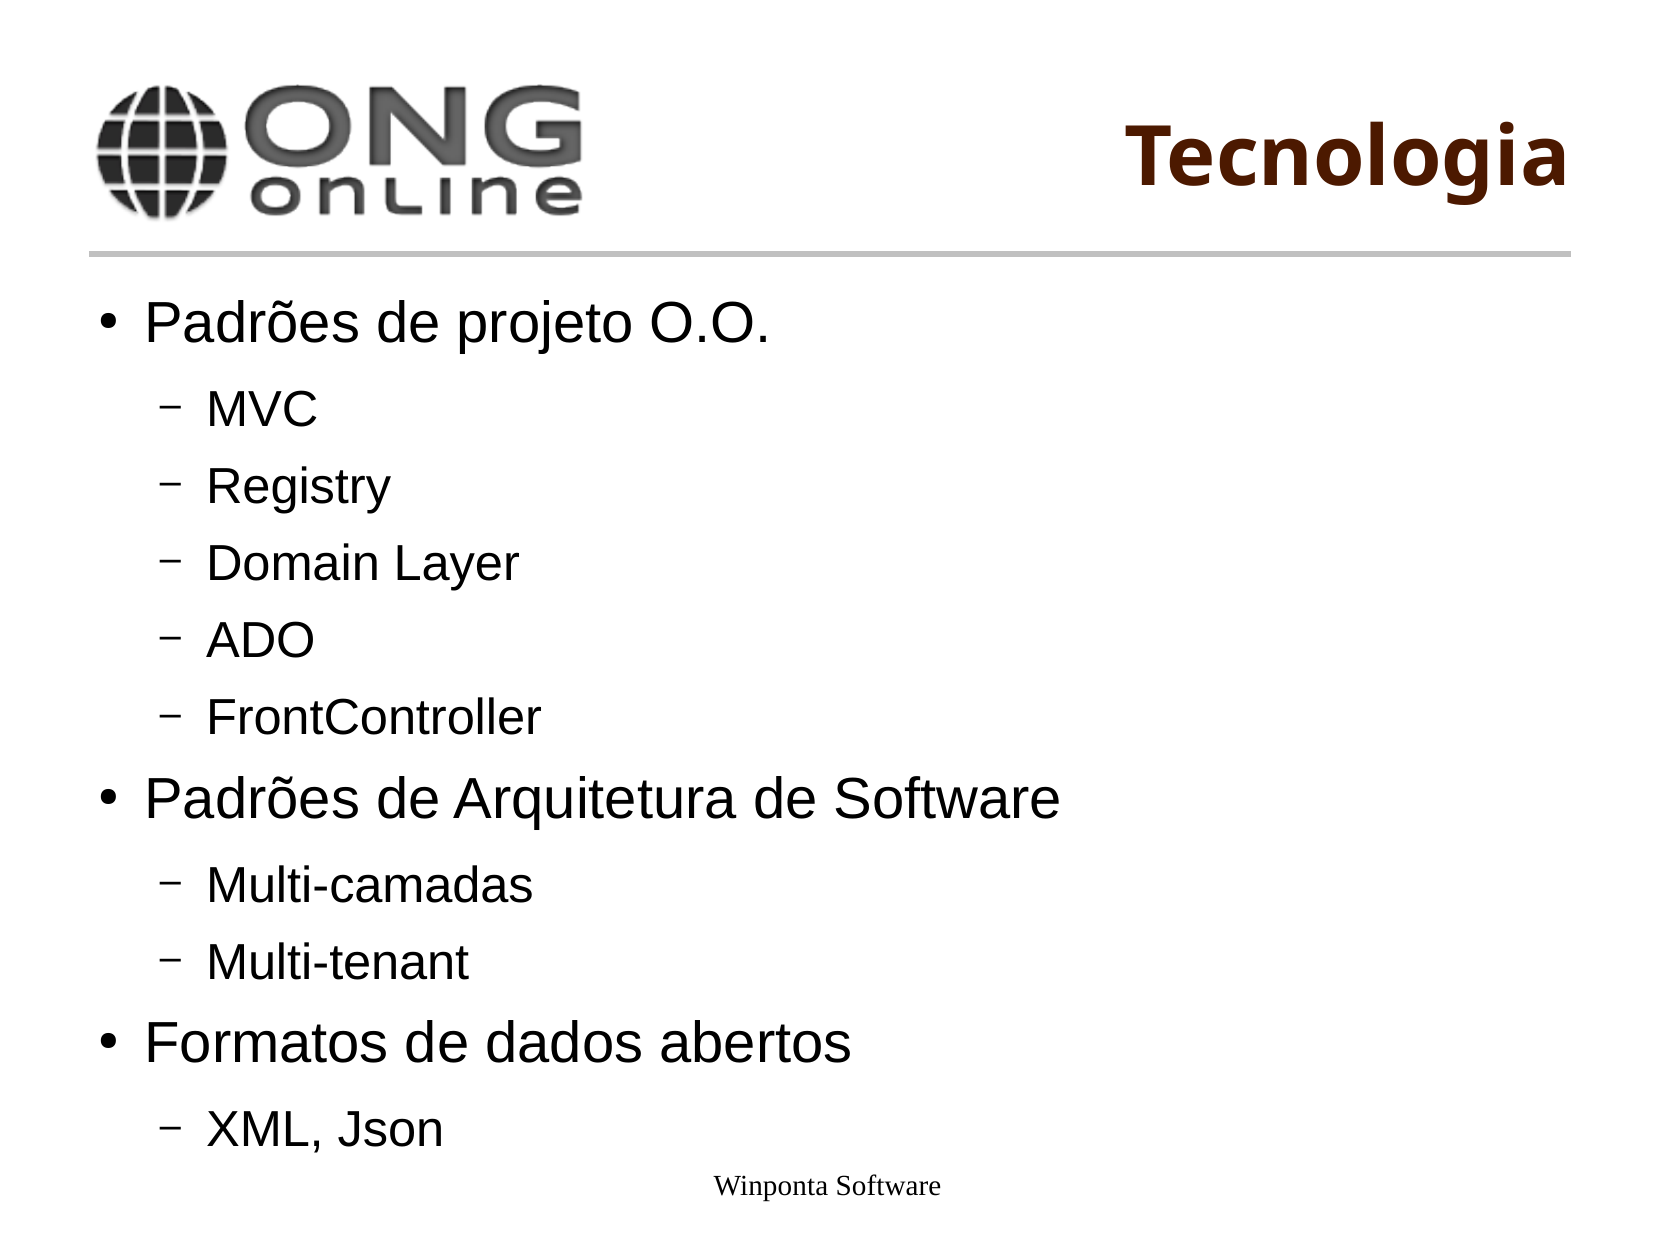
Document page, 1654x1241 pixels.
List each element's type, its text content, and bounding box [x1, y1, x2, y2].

list Padrões de projeto O.O. MVC Registry Domain Layer ADO FrontController Padrões de Arquitetura de Software Multi-camadas Multi-tenant Formatos de dados abertos XML, Json [82, 290, 1538, 1158]
title Tecnologia [82, 49, 1571, 257]
